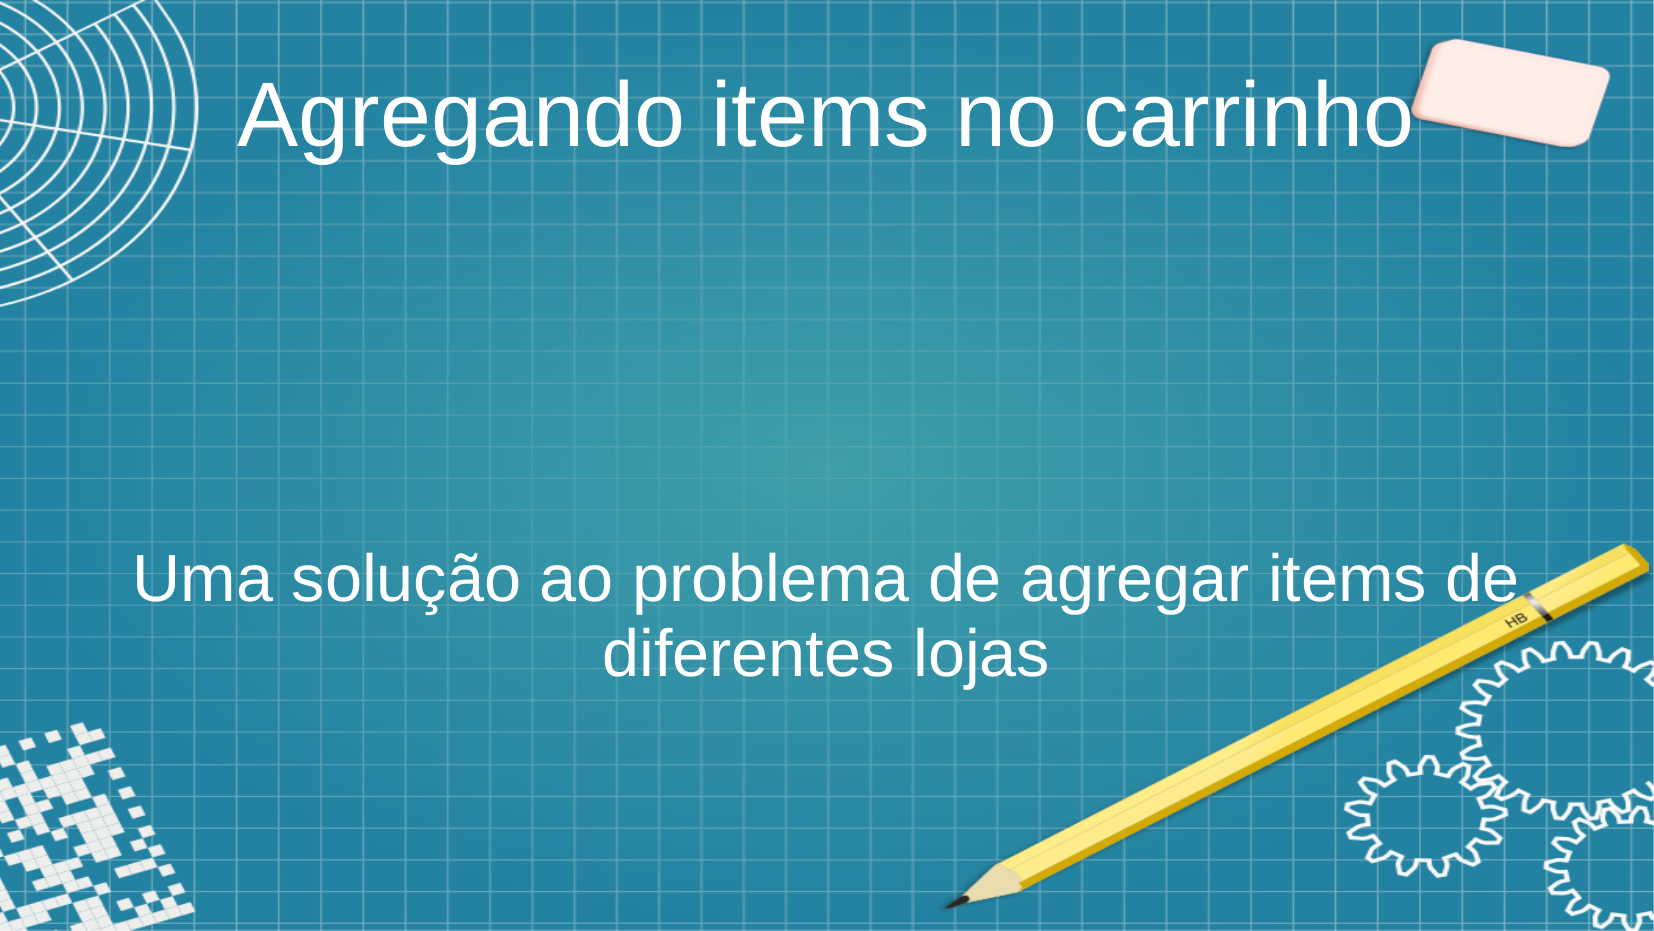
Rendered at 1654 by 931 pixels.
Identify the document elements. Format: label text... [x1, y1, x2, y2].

title Agregando items no carrinho [82, 37, 1571, 193]
subtitle Uma solução ao problema de agregar items de diferentes lojas [82, 389, 1571, 842]
picture [0, 0, 1654, 931]
